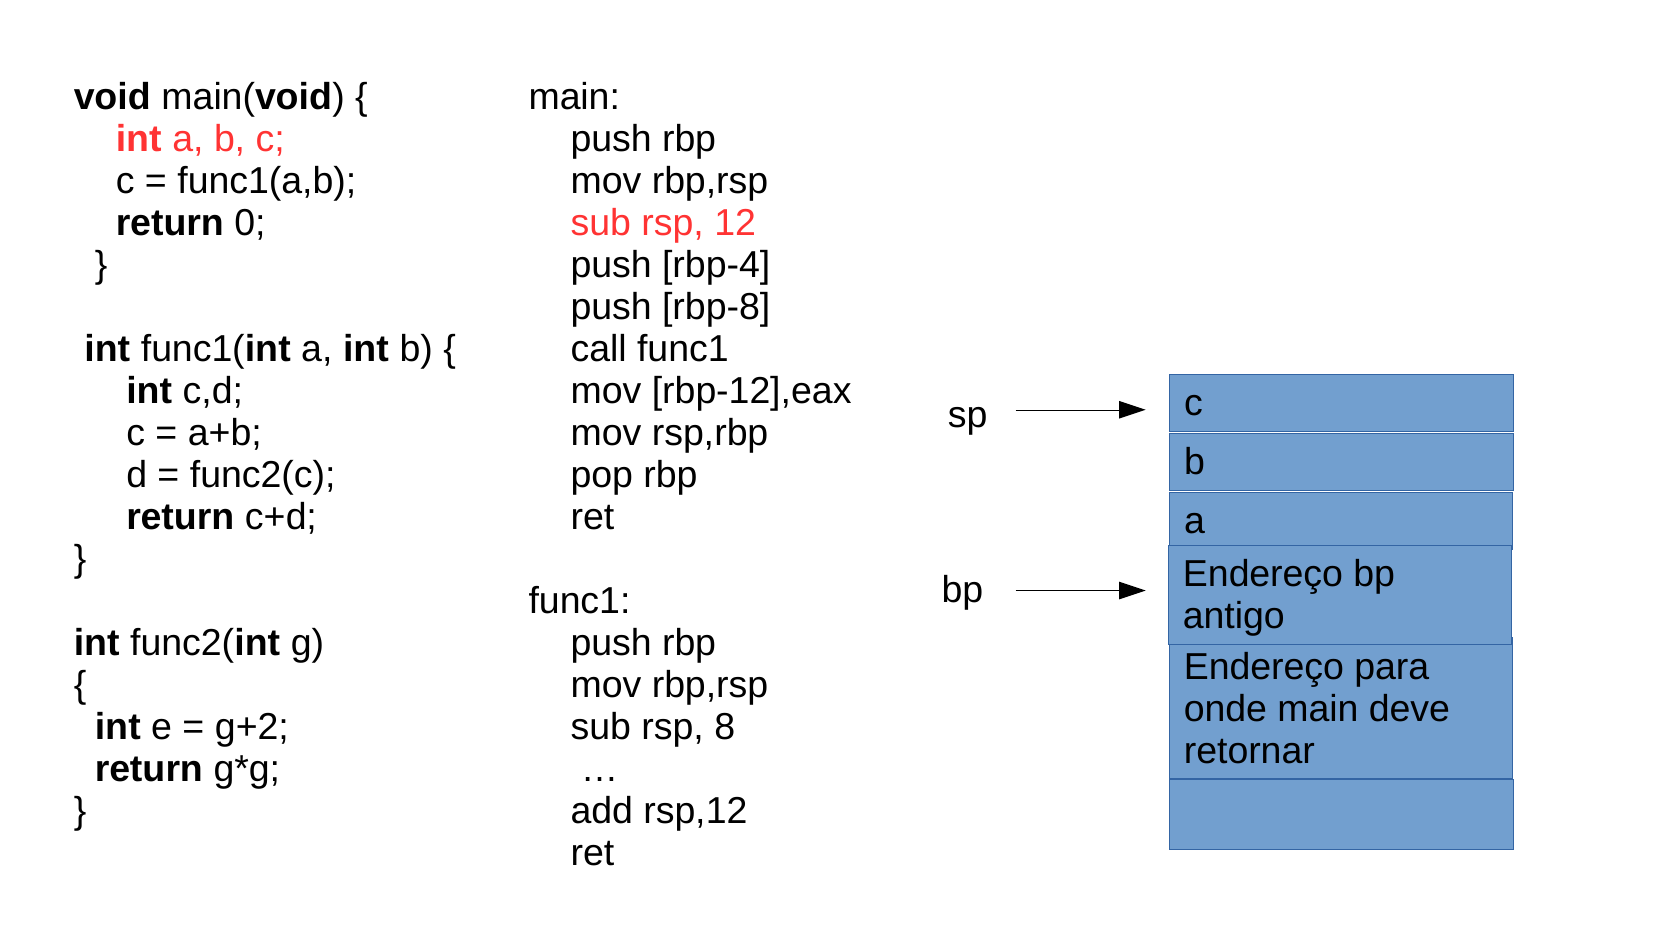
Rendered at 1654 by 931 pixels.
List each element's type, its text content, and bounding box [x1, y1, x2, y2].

text_box sp [939, 386, 1003, 443]
text_box Endereço bp antigo [1168, 545, 1512, 645]
text_box main: push rbp mov rbp,rsp sub rsp, 12 push [rbp-4] push [rbp-8] call func1 mov [rbp-12],eax mov rsp,rbp pop rbp ret func1: push rbp mov rbp,rsp sub rsp, 8 … add rsp,12 ret [513, 68, 939, 881]
text_box [1169, 779, 1514, 837]
text_box Endereço para onde main deve retornar [1169, 637, 1513, 779]
text_box void main(void) { int a, b, c; c = func1(a,b); return 0; } int func1(int a, int b) { int c,d; c = a+b; d = func2(c); return c+d; } int func2(int g) { int e = g+2; return g*g; } [59, 68, 485, 839]
text_box c [1169, 374, 1514, 432]
text_box bp [939, 561, 999, 618]
text_box b [1169, 433, 1514, 491]
text_box a [1169, 492, 1513, 550]
